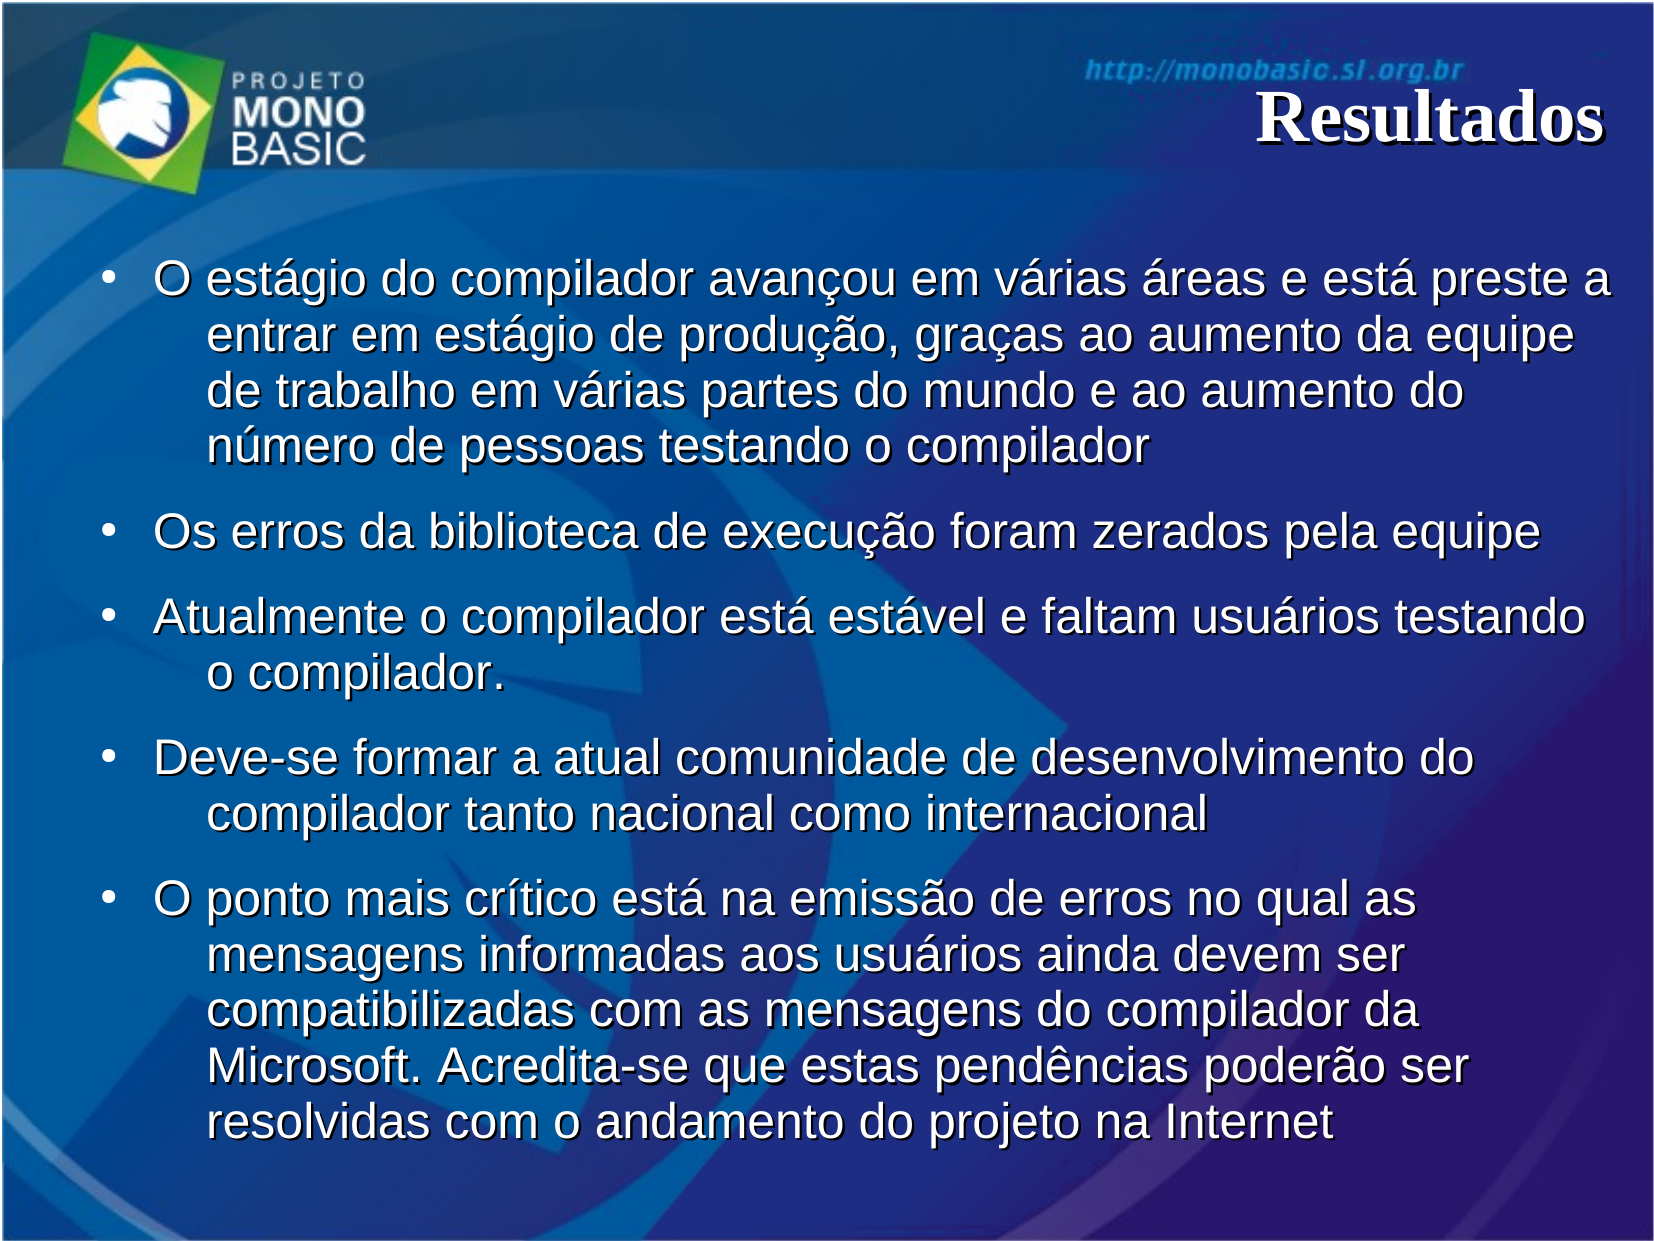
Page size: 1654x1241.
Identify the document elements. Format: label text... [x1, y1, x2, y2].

picture [2, 2, 1654, 1241]
list O estágio do compilador avançou em várias áreas e está preste a entrar em estágio de produção, graças ao aumento da equipe de trabalho em várias partes do mundo e ao aumento do número de pessoas testando o compilador Os erros da biblioteca de execução foram zerados pela equipe Atualmente o compilador está estável e faltam usuários testando o compilador. Deve-se formar a atual comunidade de desenvolvimento do compilador tanto nacional como internacional O ponto mais crítico está na emissão de erros no qual as mensagens informadas aos usuários ainda devem ser compatibilizadas com as mensagens do compilador da Microsoft. Acredita-se que estas pendências poderão ser resolvidas com o andamento do projeto na Internet [64, 250, 1627, 1150]
title Resultados [222, 43, 1606, 191]
